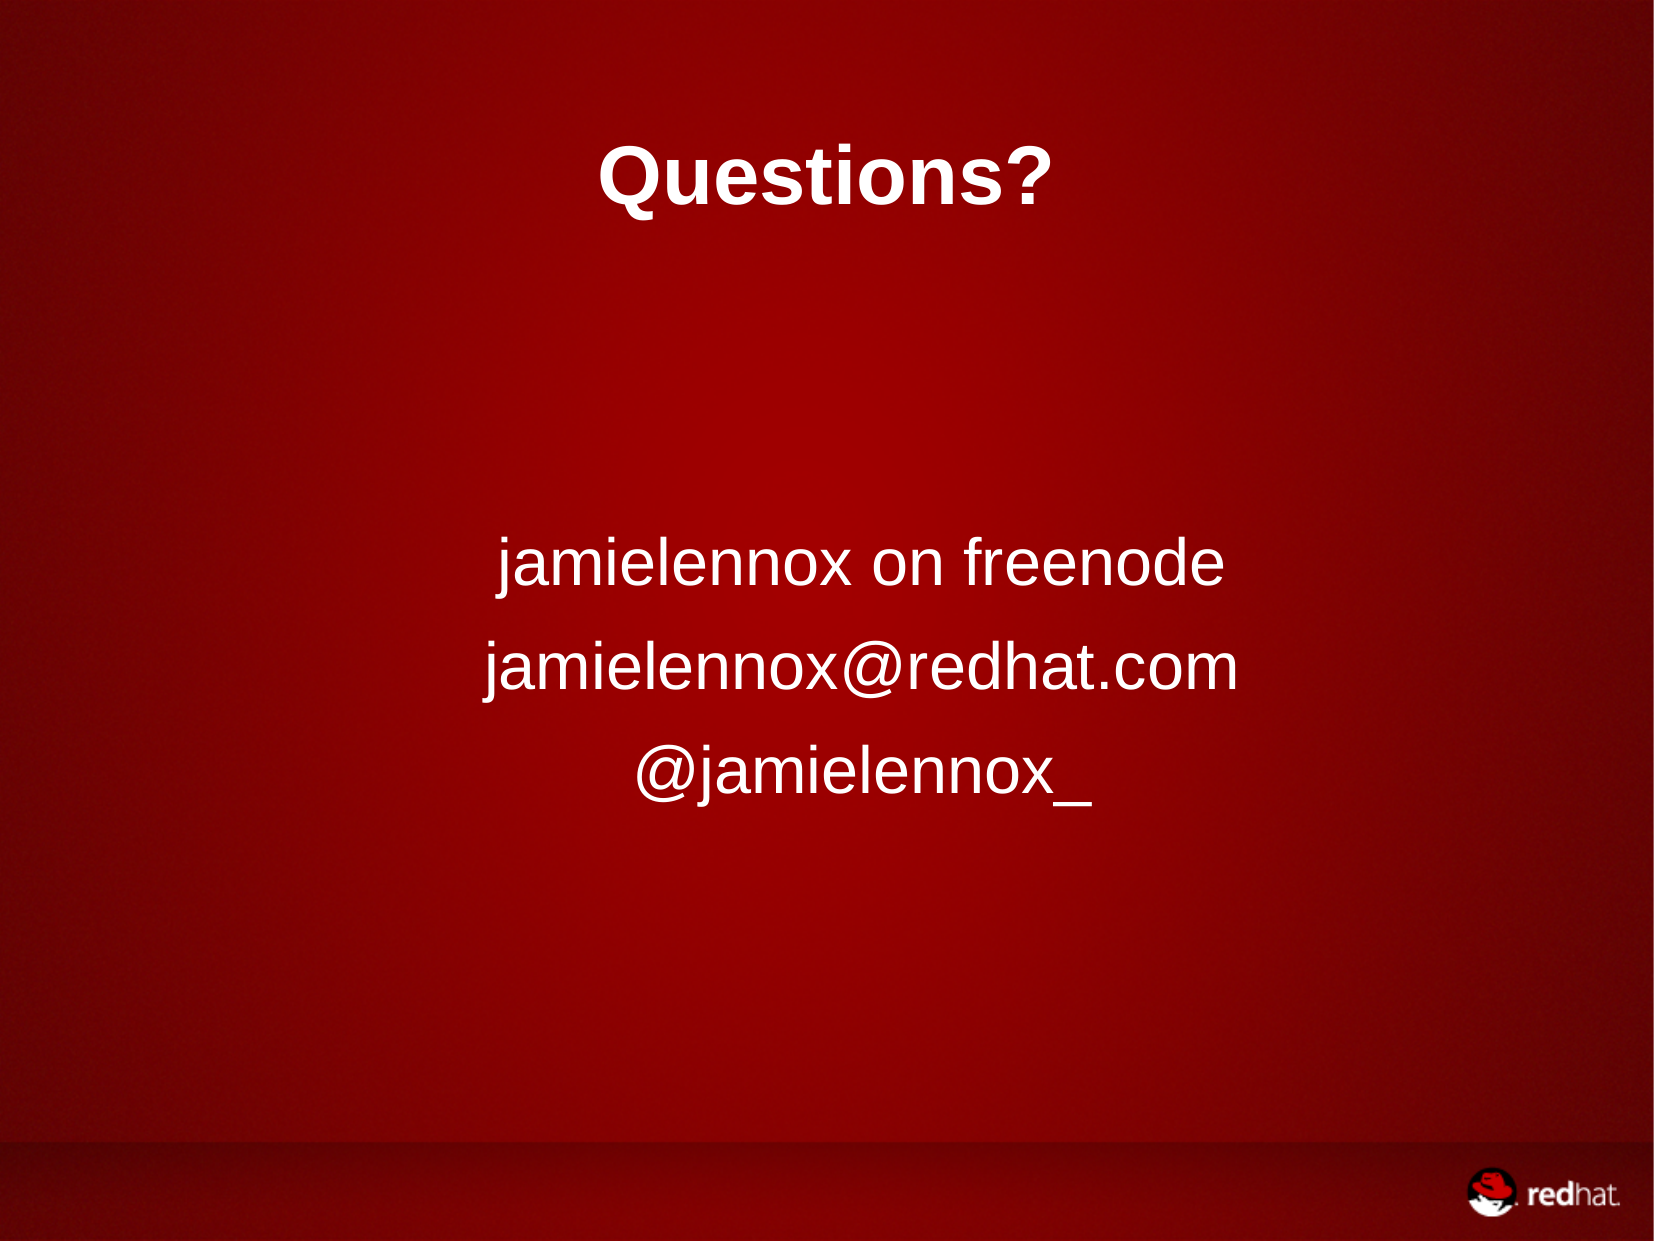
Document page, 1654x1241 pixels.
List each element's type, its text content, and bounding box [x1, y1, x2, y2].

picture [0, 0, 1654, 1241]
title Questions? [82, 49, 1571, 257]
list jamielennox on freenode jamielennox@redhat.com @jamielennox_ [82, 525, 1571, 1122]
